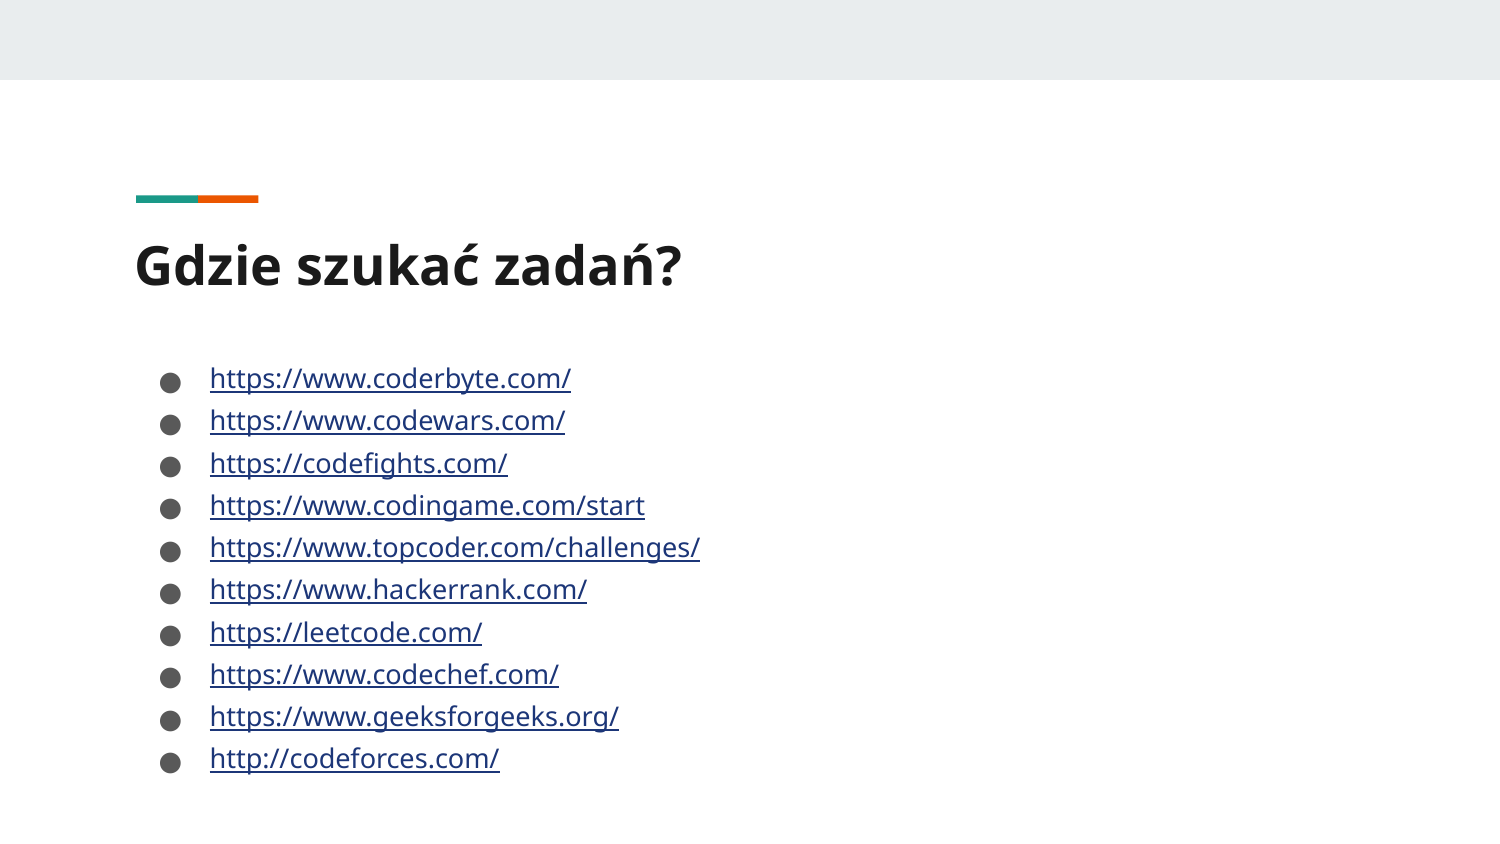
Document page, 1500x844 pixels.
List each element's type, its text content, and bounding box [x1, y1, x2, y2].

list https://www.coderbyte.com/ https://www.codewars.com/ https://codefights.com/ https://www.codingame.com/start https://www.topcoder.com/challenges/ https://www.hackerrank.com/ https://leetcode.com/ https://www.codechef.com/ https://www.geeksforgeeks.org/ http://codeforces.com/ [119, 341, 1381, 785]
title Gdzie szukać zadań? [119, 216, 1381, 305]
